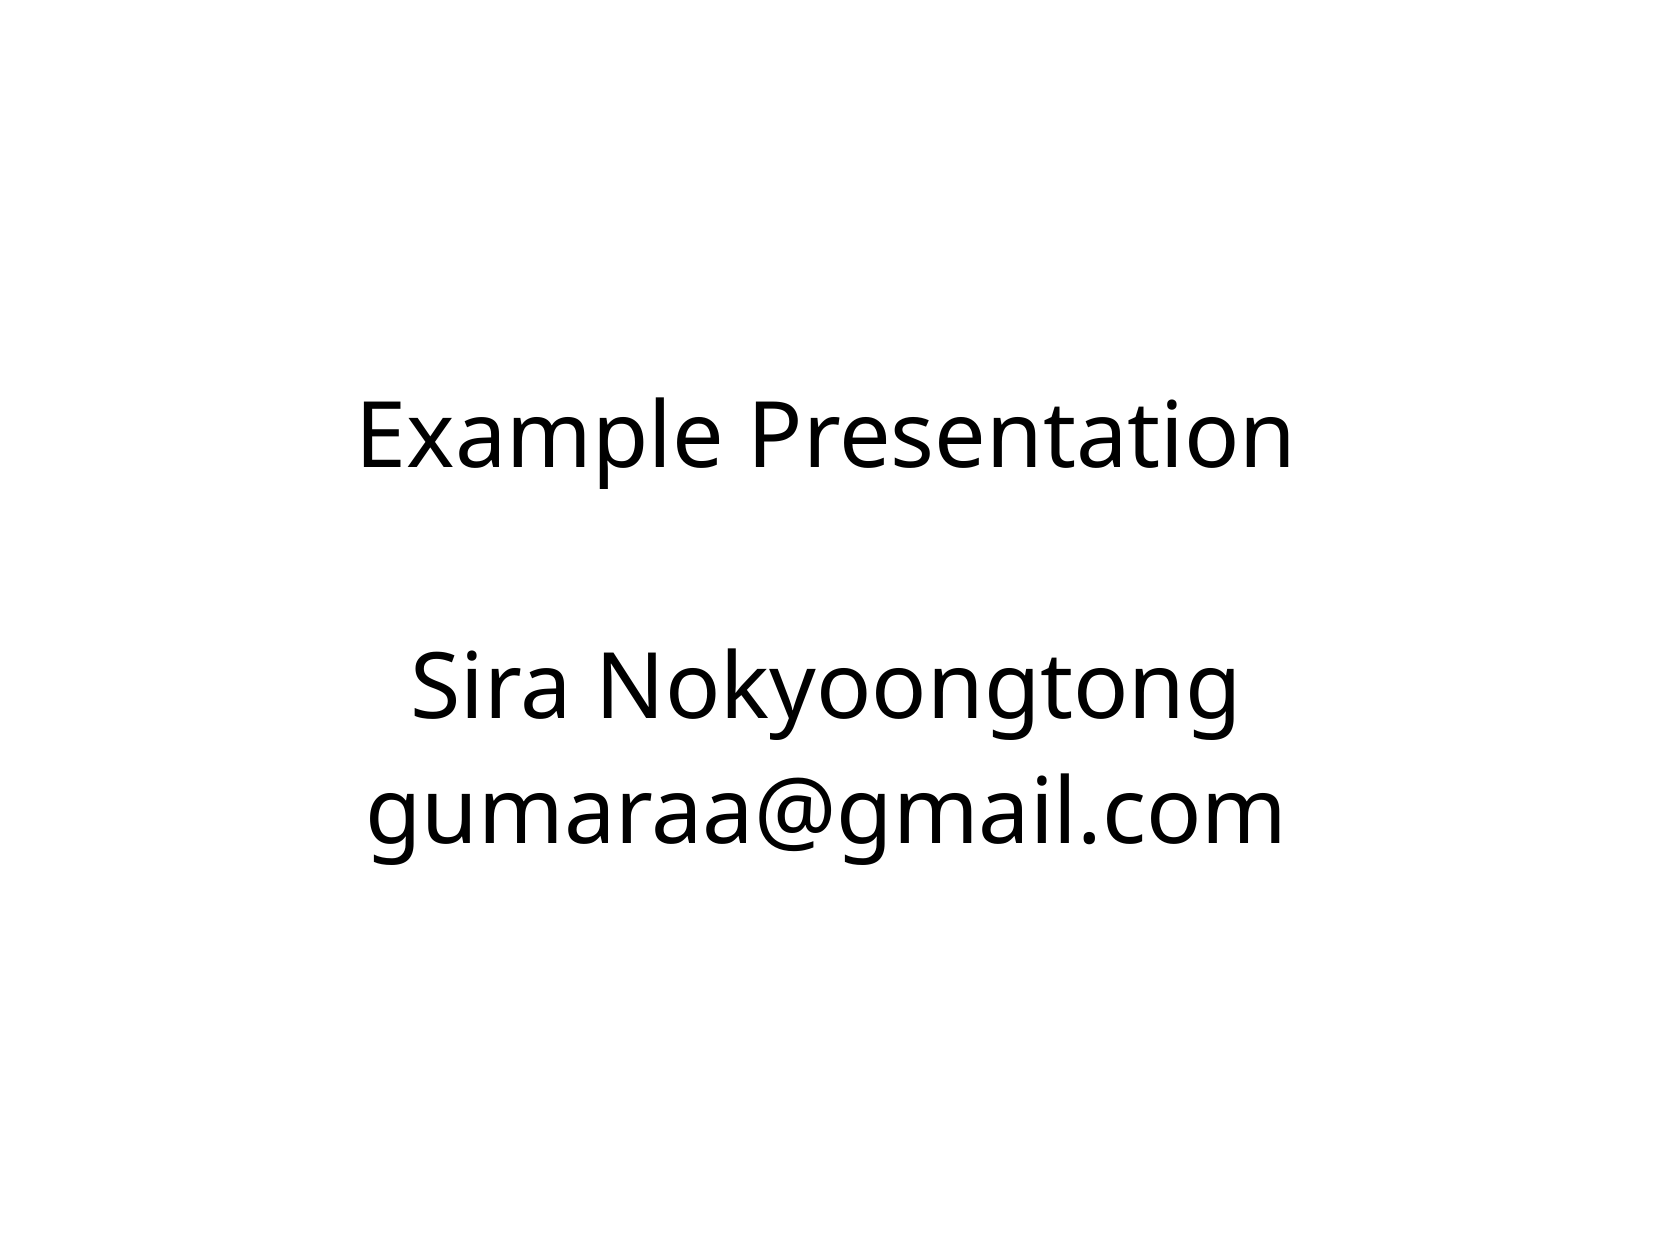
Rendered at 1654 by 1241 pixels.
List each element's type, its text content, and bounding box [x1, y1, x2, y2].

title Example Presentation Sira Nokyoongtong gumaraa@gmail.com [0, 0, 1654, 1241]
